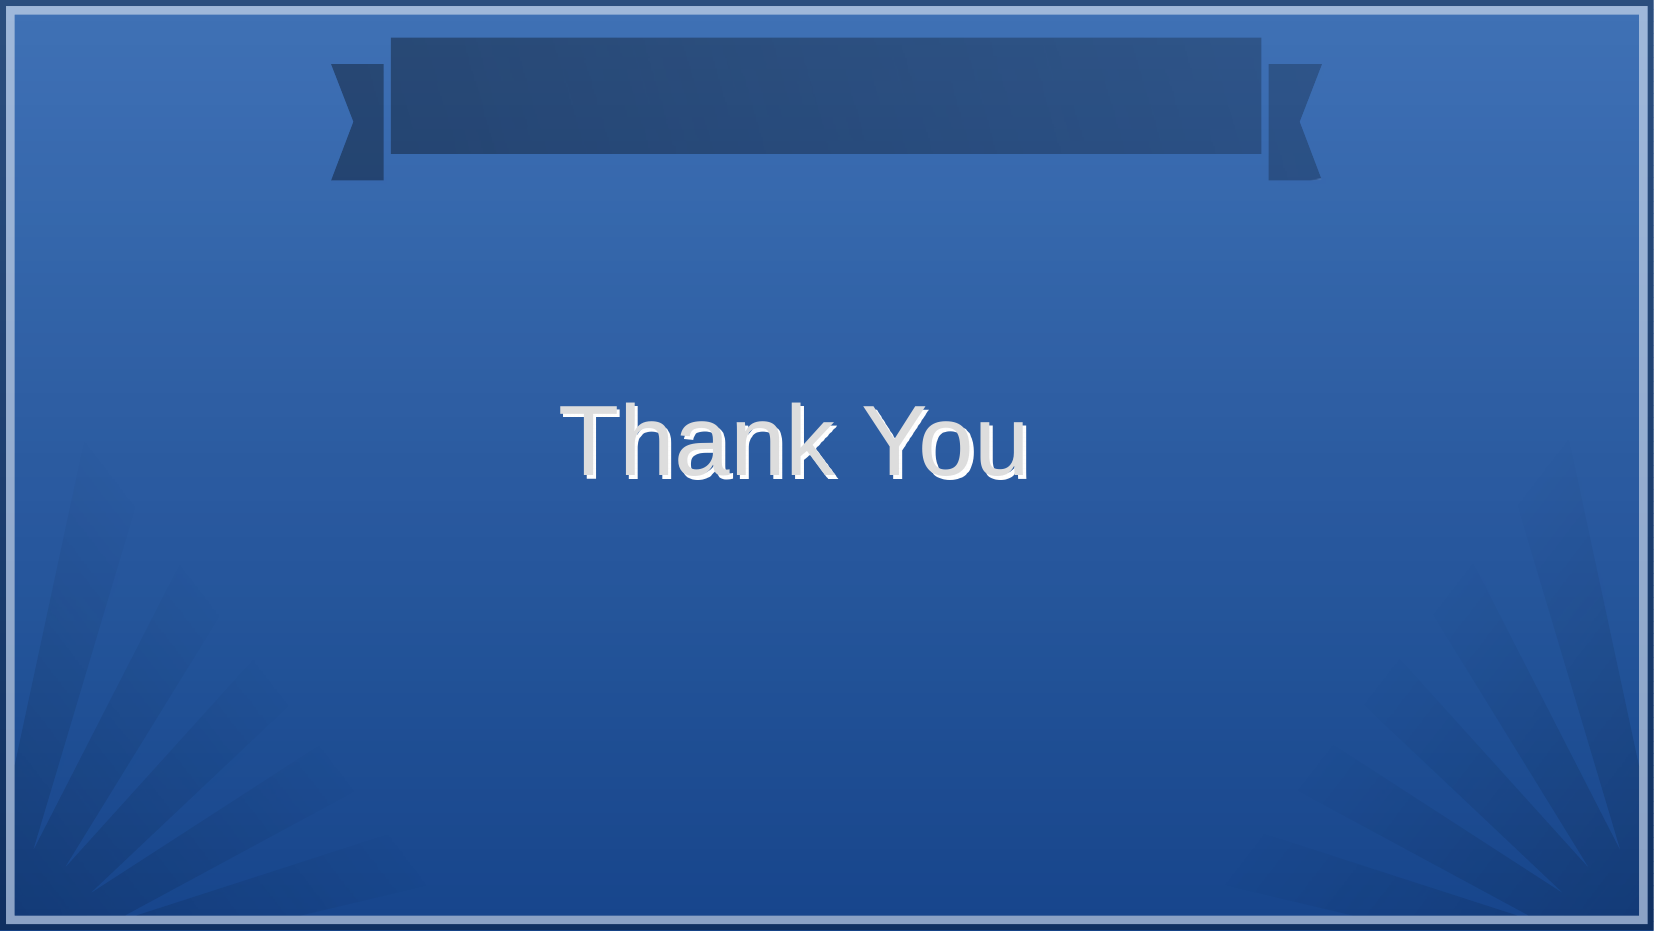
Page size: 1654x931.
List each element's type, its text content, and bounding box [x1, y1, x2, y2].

text_box Thank You [543, 377, 1323, 505]
